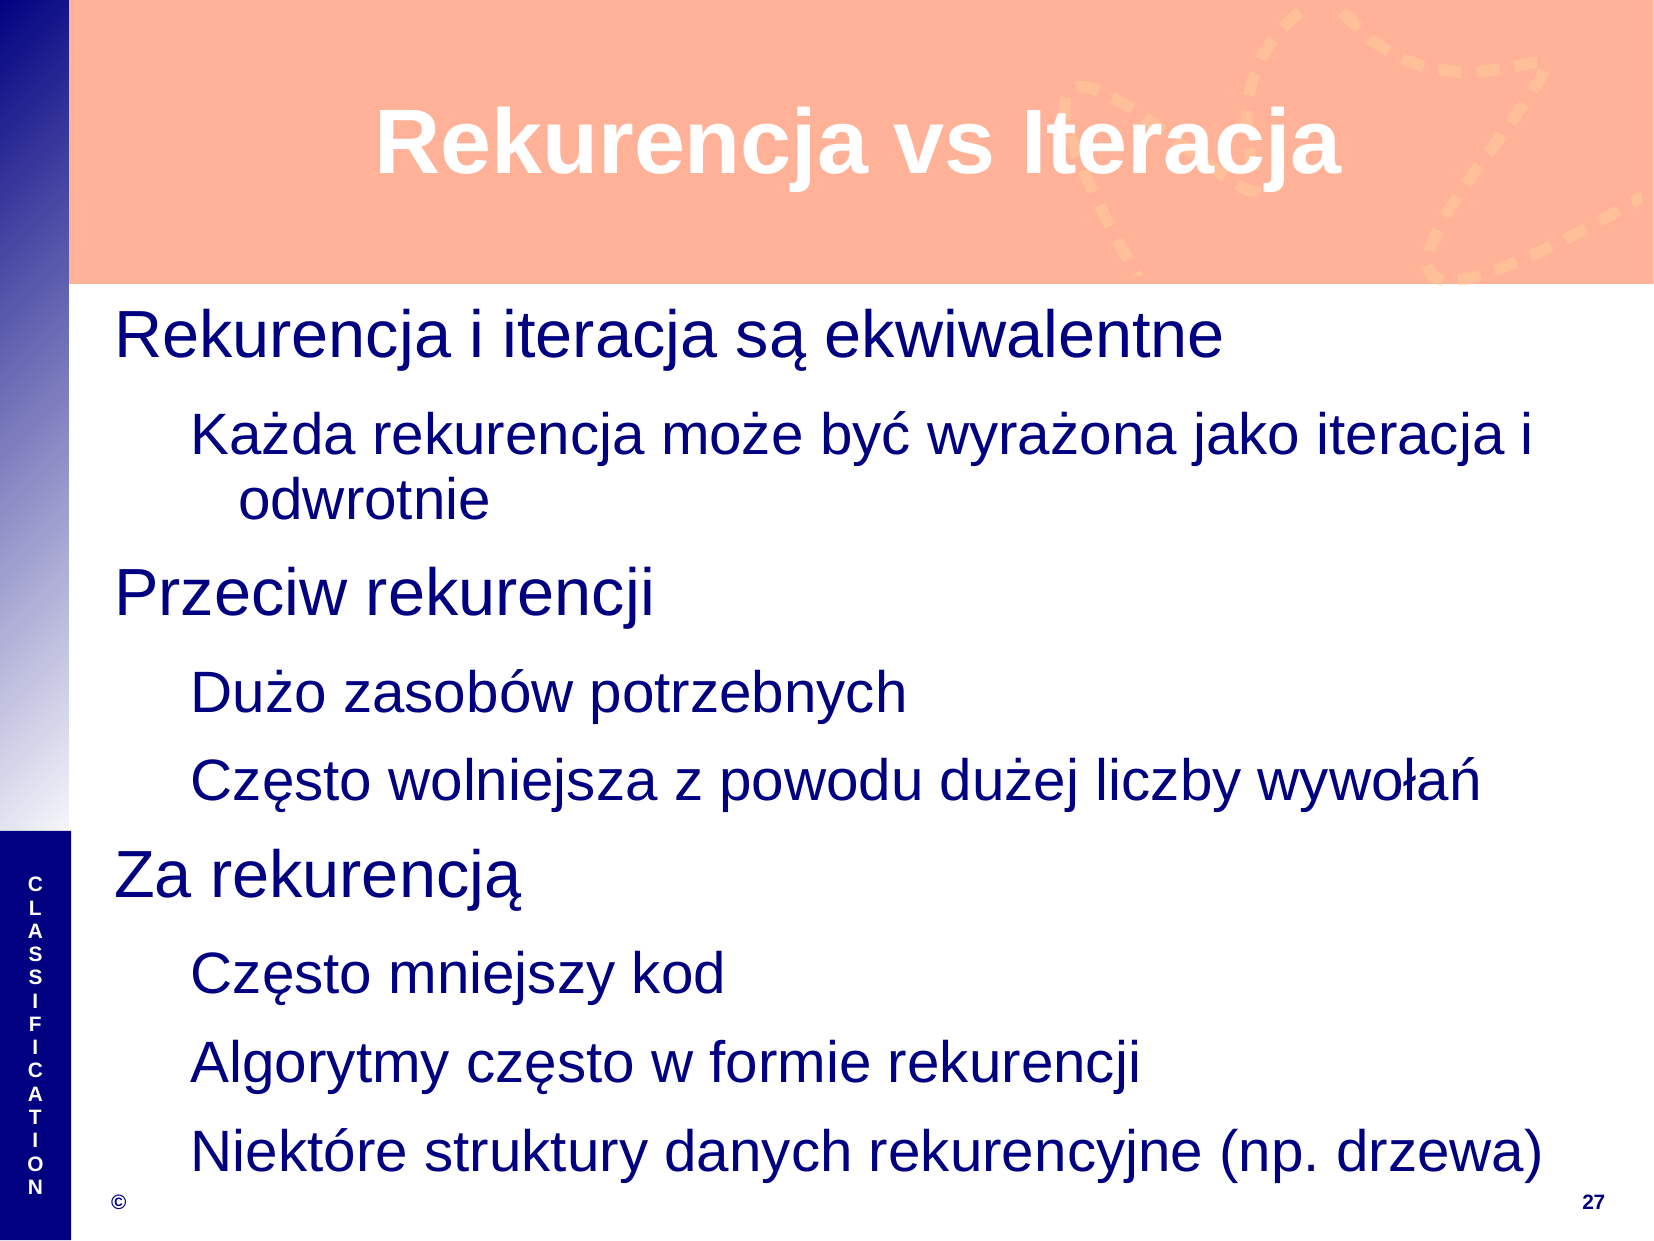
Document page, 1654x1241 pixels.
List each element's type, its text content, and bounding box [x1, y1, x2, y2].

list Rekurencja i iteracja są ekwiwalentne Każda rekurencja może być wyrażona jako iteracja i odwrotnie Przeciw rekurencji Dużo zasobów potrzebnych Często wolniejsza z powodu dużej liczby wywołań Za rekurencją Często mniejszy kod Algorytmy często w formie rekurencji Niektóre struktury danych rekurencyjne (np. drzewa) [96, 297, 1609, 1184]
title Rekurencja vs Iteracja [101, 37, 1617, 246]
text_box C L A S S I F I C A T I O N [0, 830, 71, 1241]
